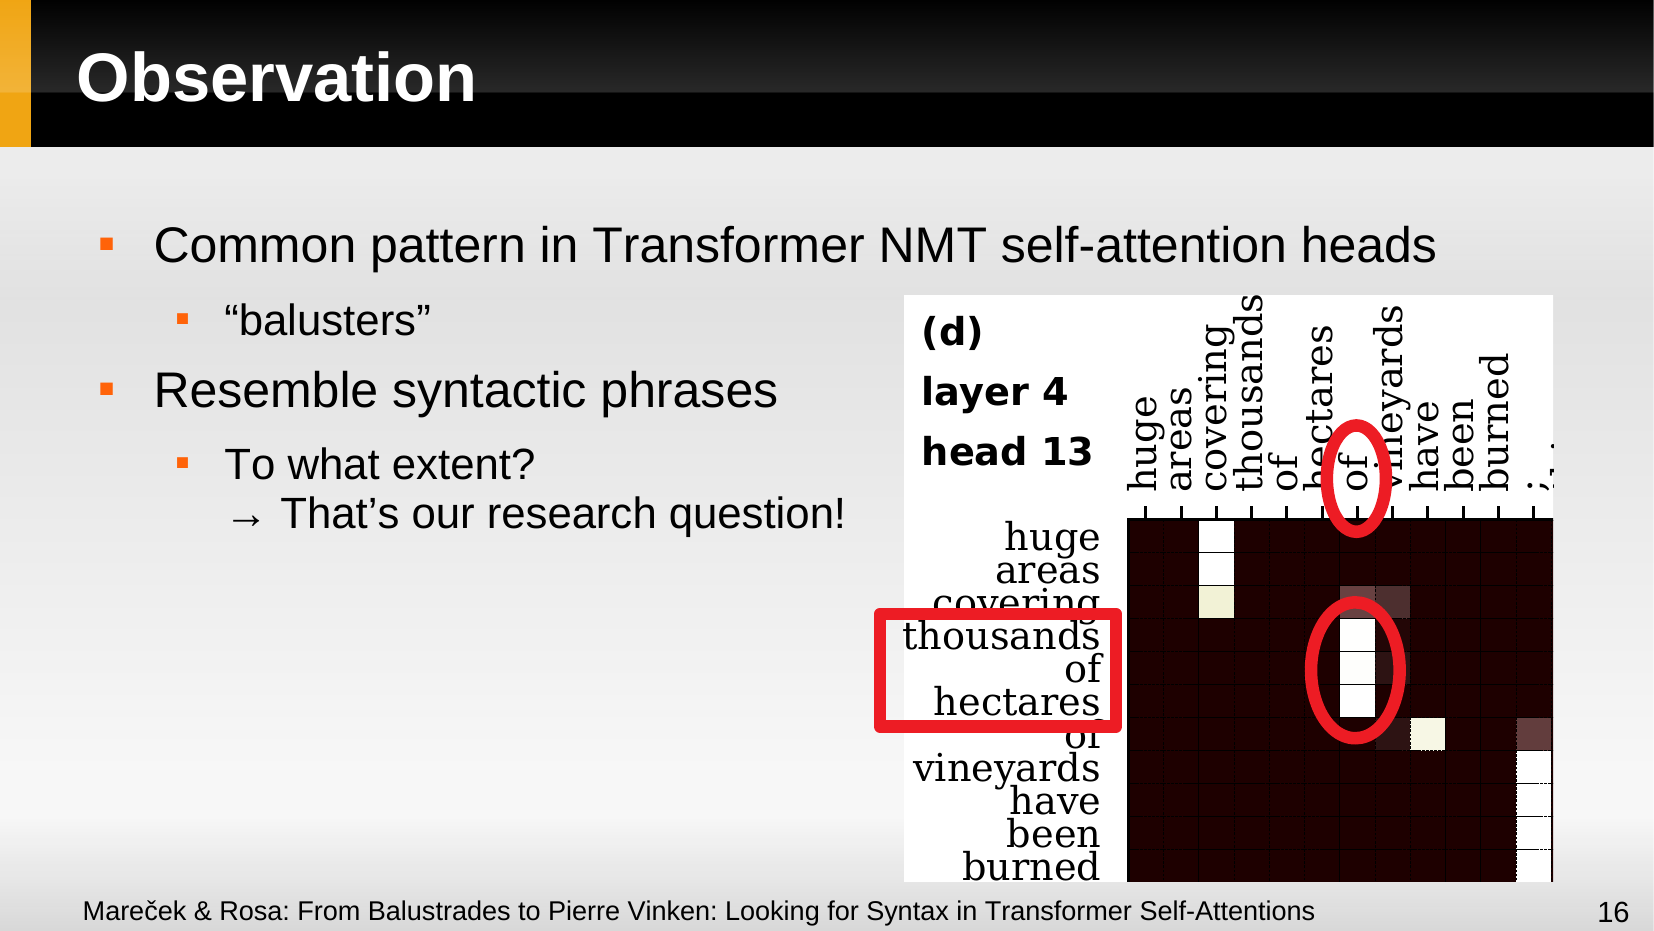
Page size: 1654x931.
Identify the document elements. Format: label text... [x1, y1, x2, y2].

title Observation [76, 0, 1625, 156]
picture [0, 0, 1654, 931]
list Common pattern in Transformer NMT self-attention heads “balusters” Resemble syntactic phrases To what extent? → That’s our research question! [82, 217, 1595, 832]
